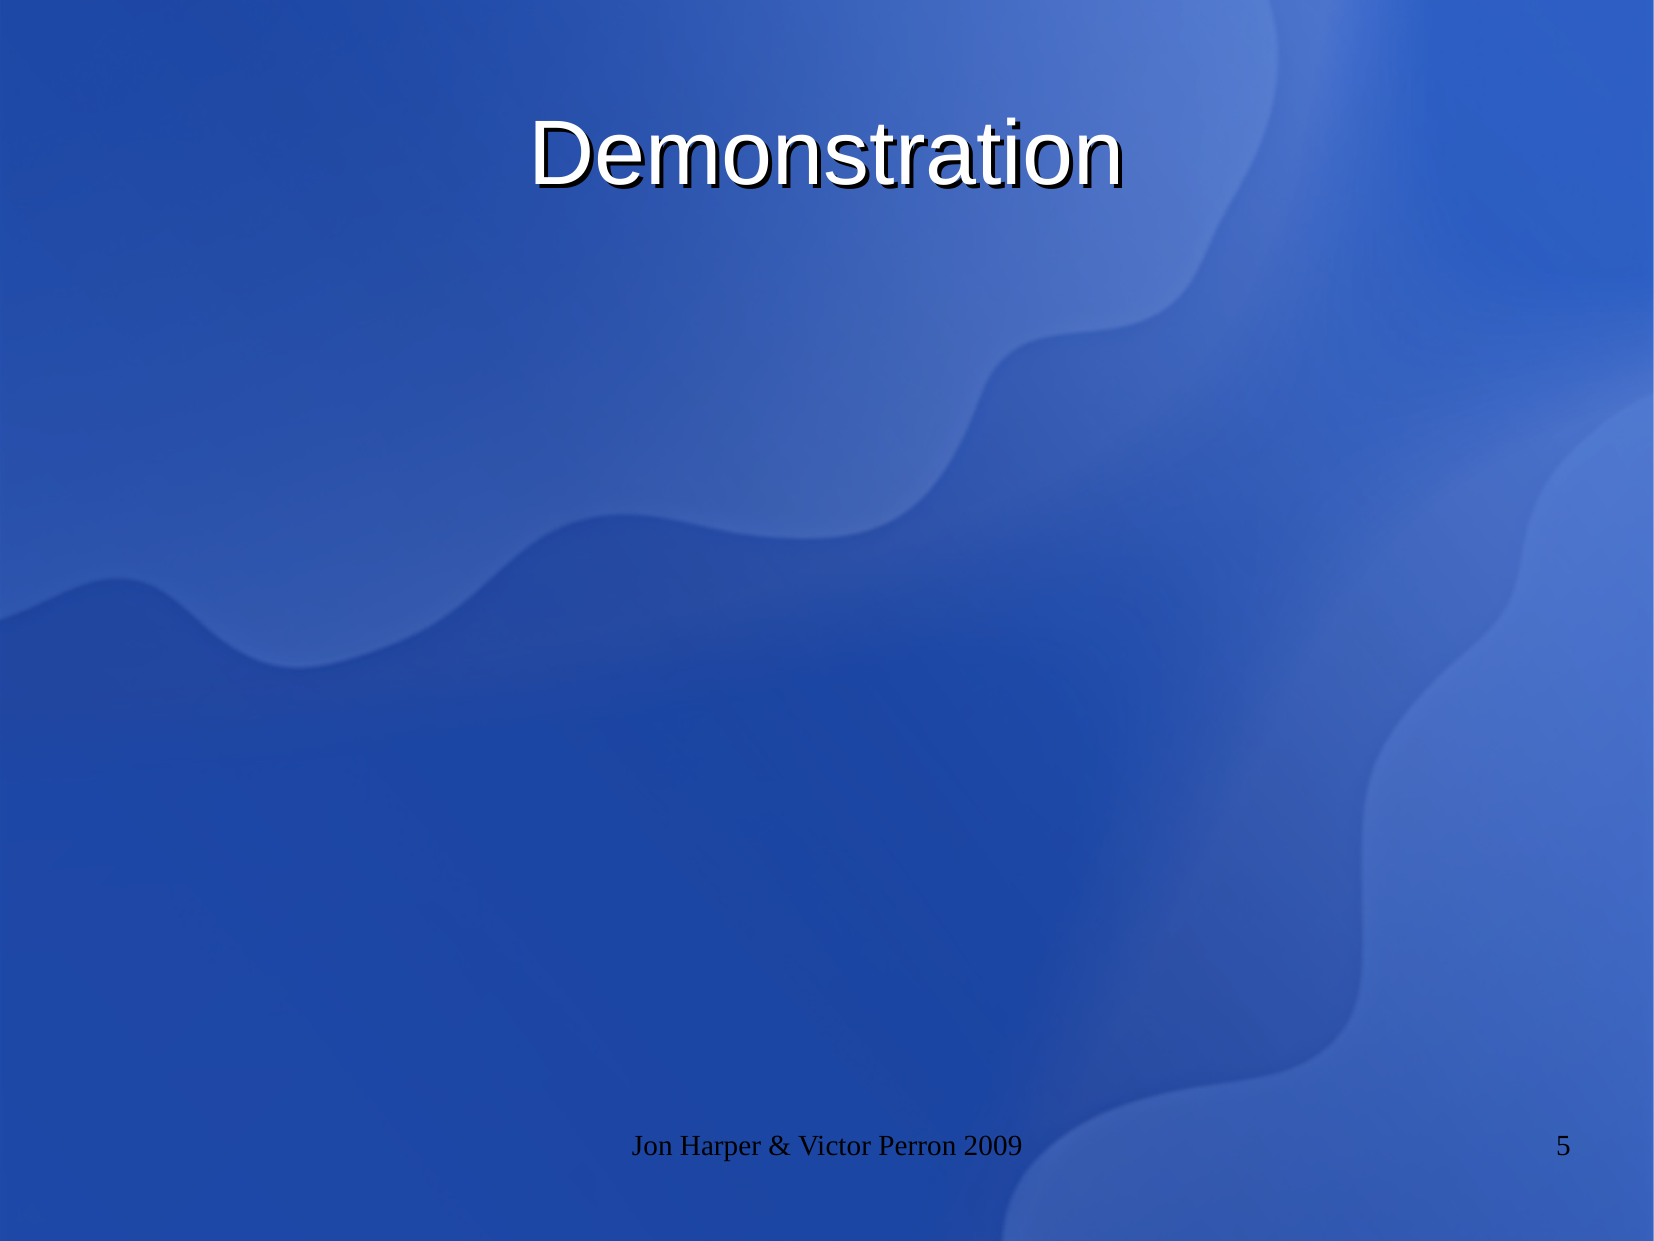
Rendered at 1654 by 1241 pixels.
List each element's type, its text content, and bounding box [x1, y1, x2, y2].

picture [0, 0, 1654, 1241]
title Demonstration [82, 49, 1571, 257]
